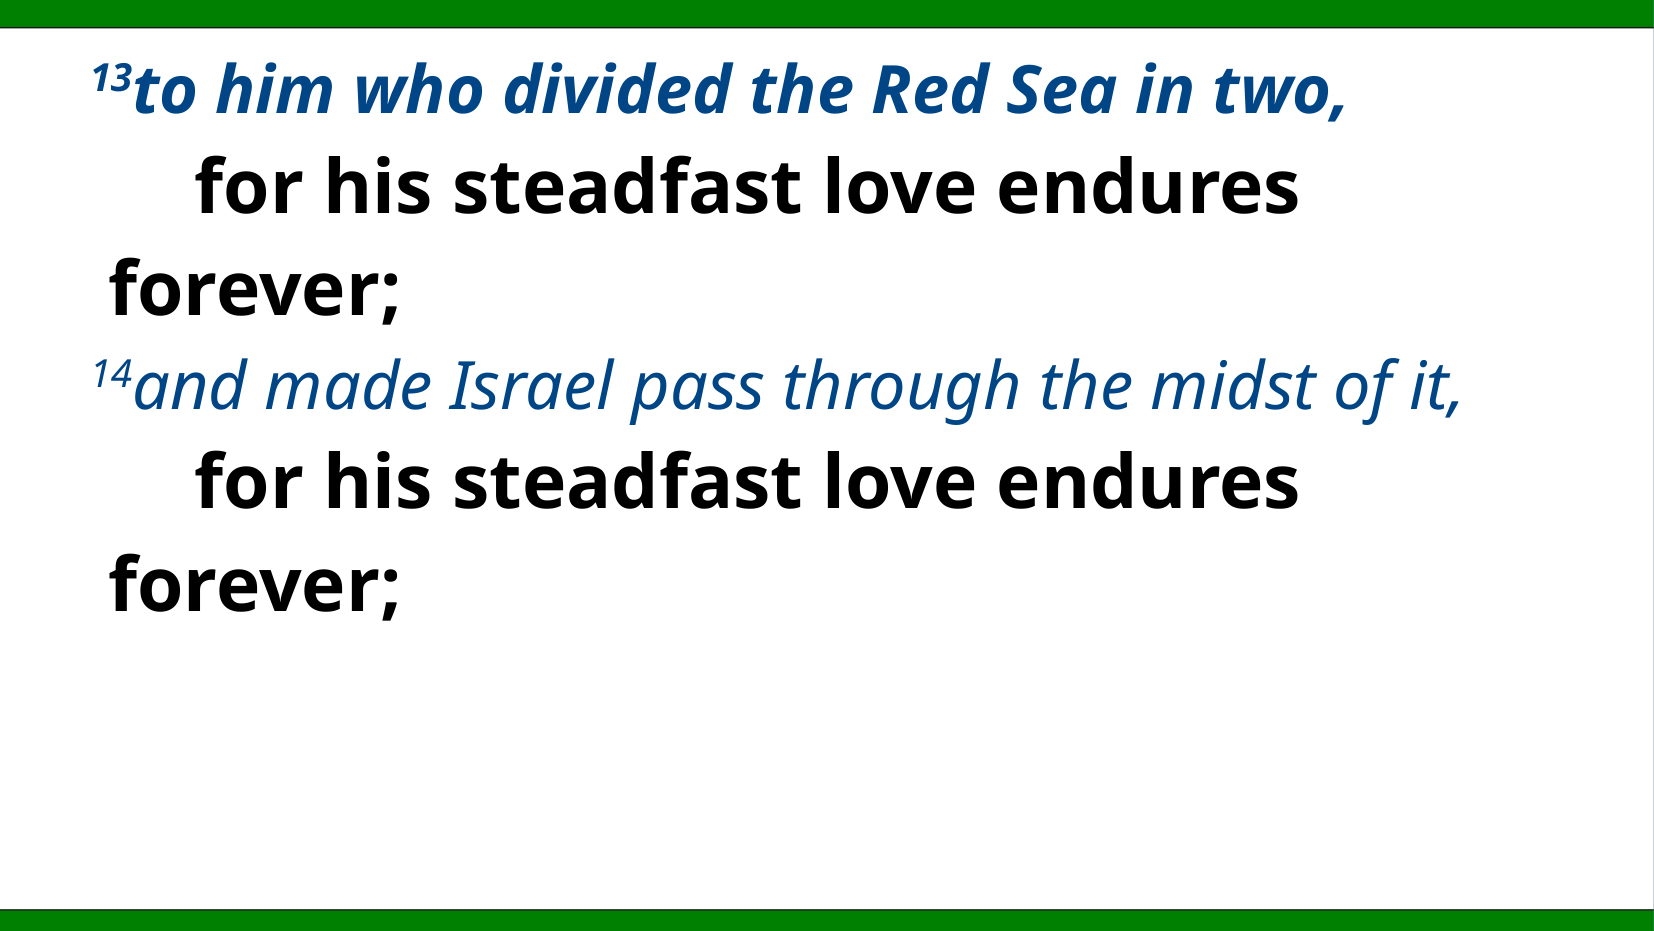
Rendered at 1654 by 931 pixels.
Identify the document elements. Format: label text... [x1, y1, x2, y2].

picture [0, 0, 1654, 931]
text_box 13to him who divided the Red Sea in two, for his steadfast love endures forever; 14and made Israel pass through the midst of it, for his steadfast love endures forever; [75, 35, 1576, 428]
